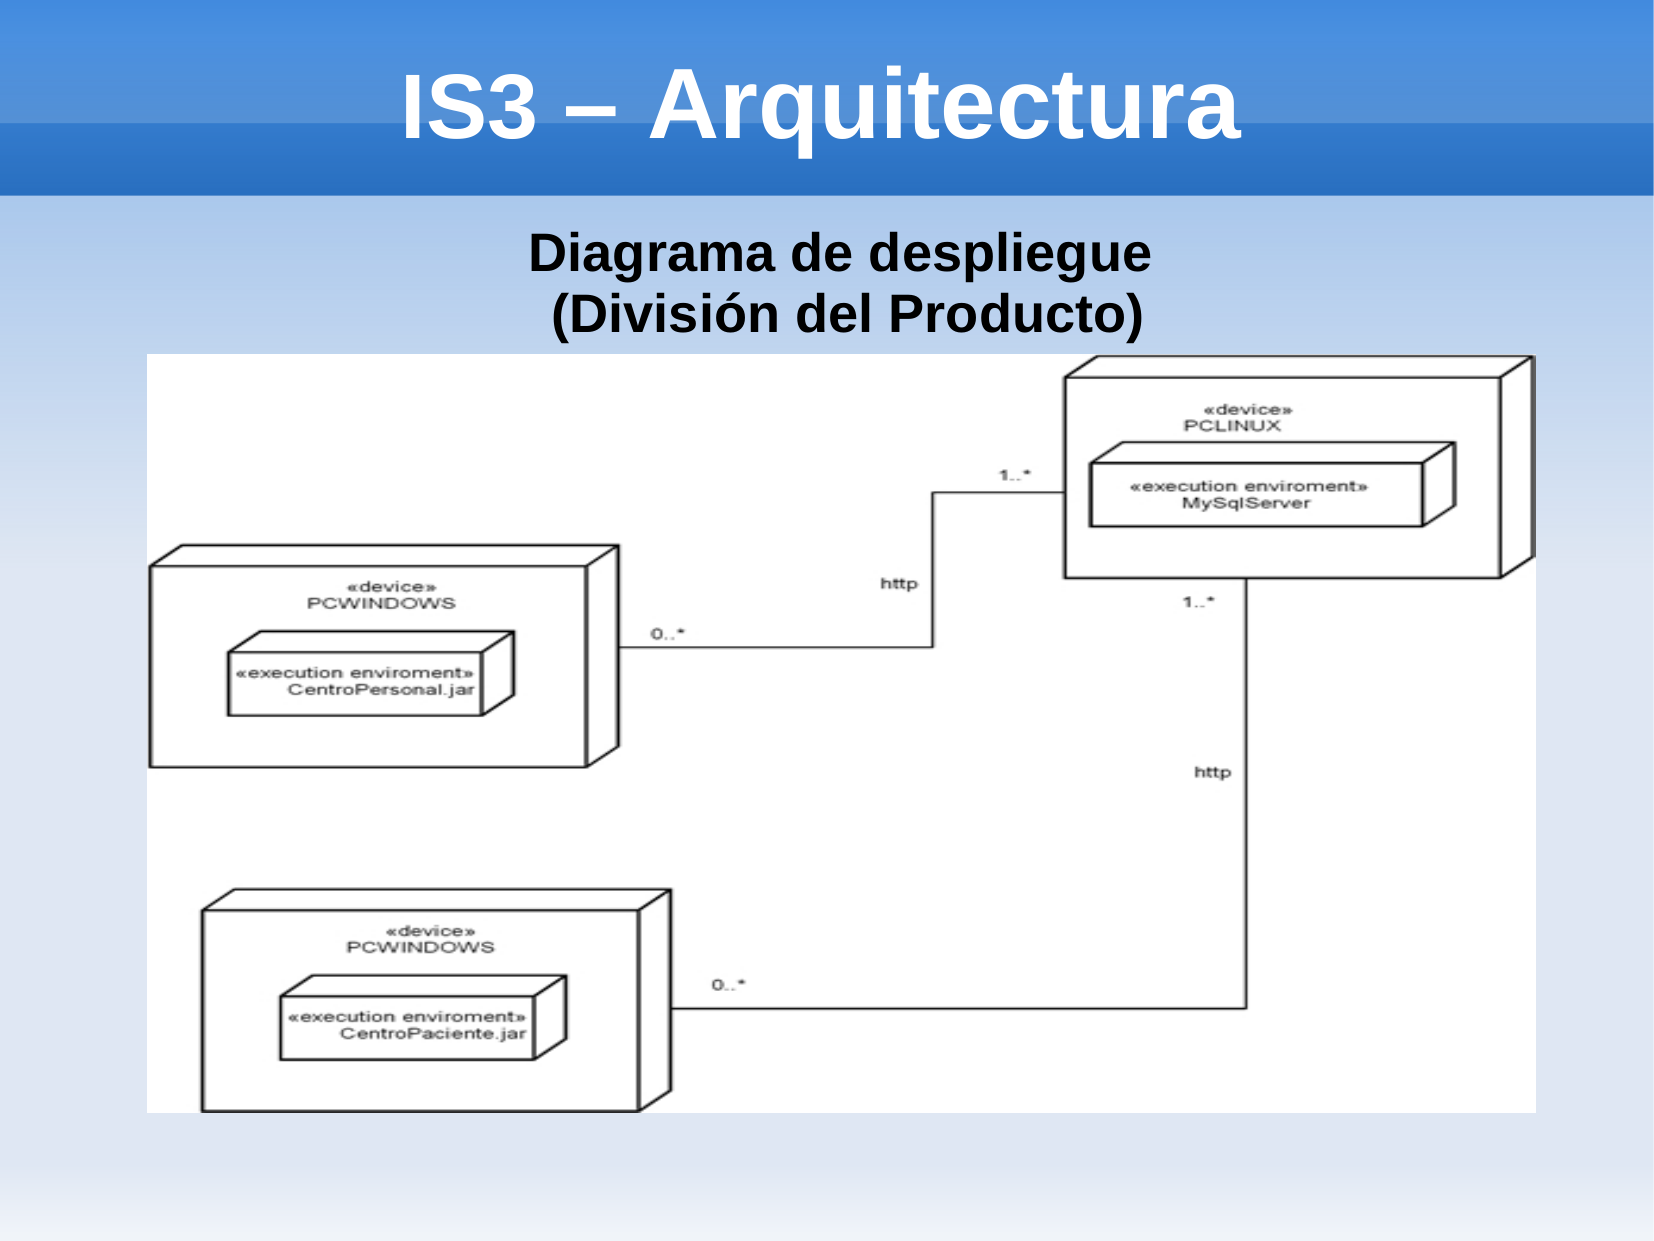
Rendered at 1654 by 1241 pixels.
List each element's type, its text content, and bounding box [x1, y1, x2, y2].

text_box Diagrama de despliegue (División del Producto) [236, 215, 1446, 354]
title IS3 – Arquitectura [76, 7, 1565, 200]
picture [0, 0, 1654, 1241]
